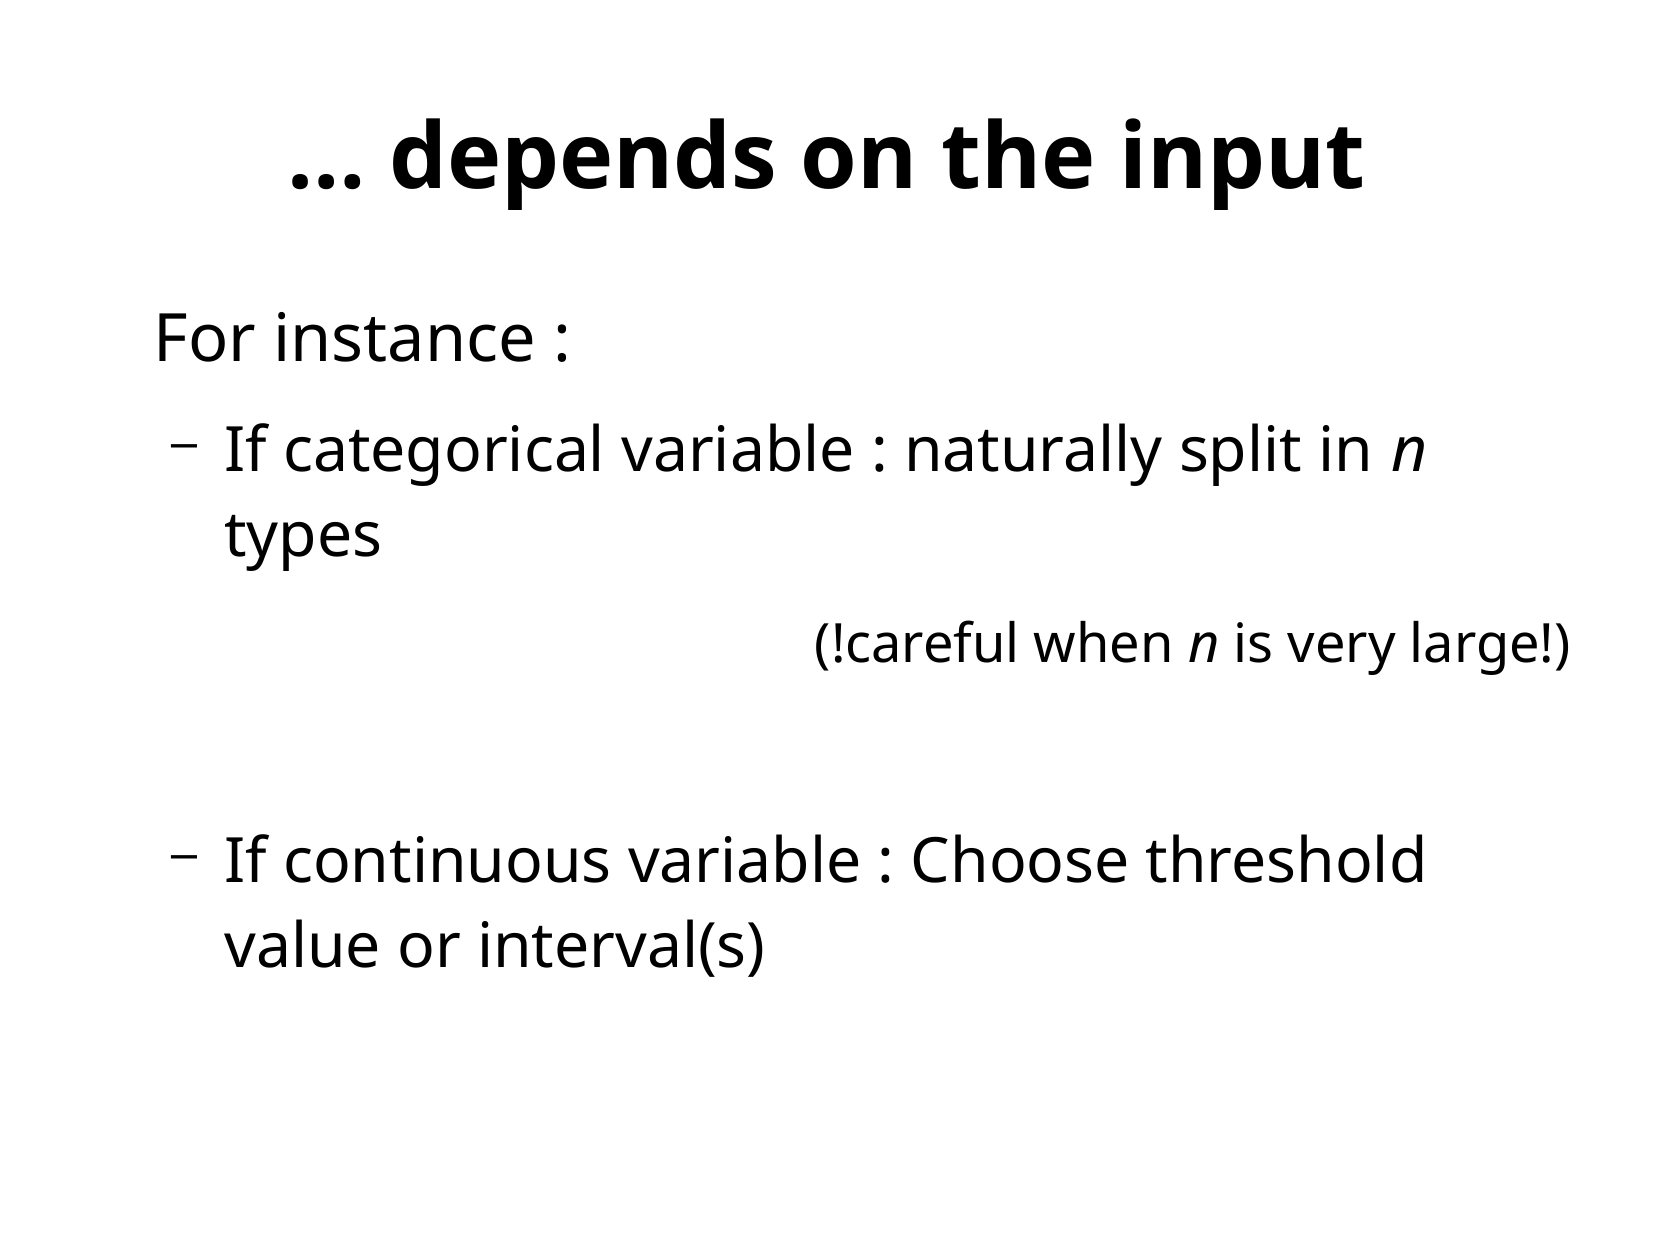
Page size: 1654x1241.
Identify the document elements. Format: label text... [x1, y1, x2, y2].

list For instance : If categorical variable : naturally split in n types (!careful when n is very large!) If continuous variable : Choose threshold value or interval(s) [82, 290, 1571, 1111]
title … depends on the input [82, 49, 1571, 257]
